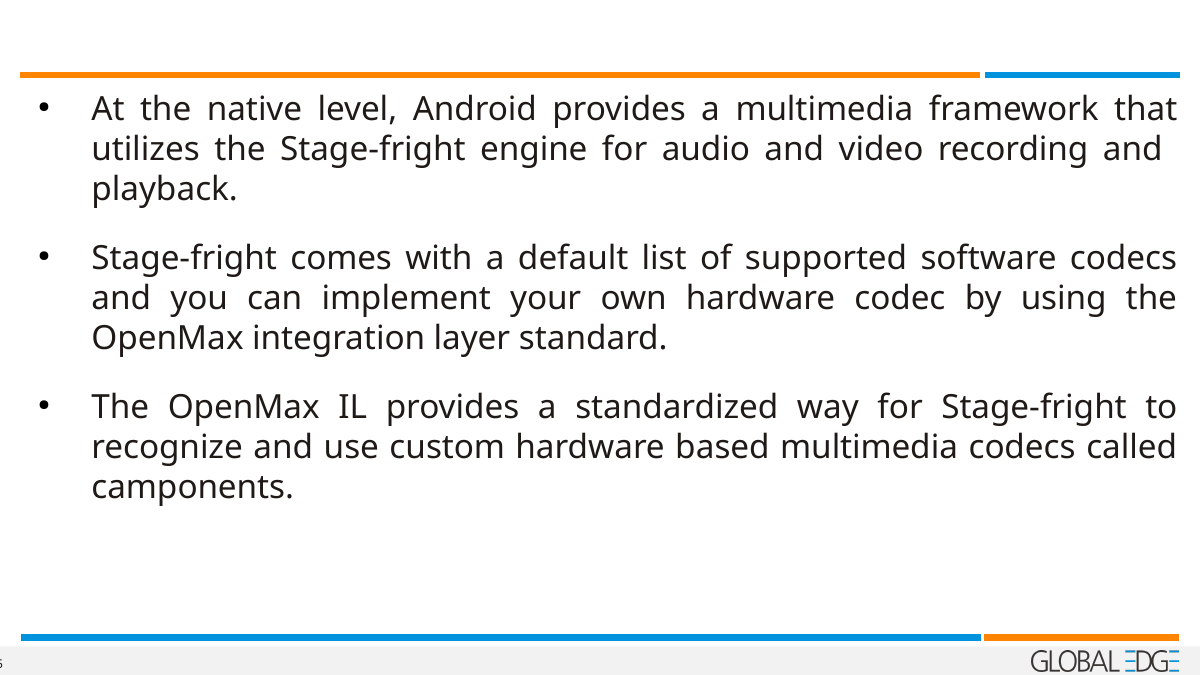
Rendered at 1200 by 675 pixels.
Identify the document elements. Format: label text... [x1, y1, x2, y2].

list At the native level, Android provides a multimedia framework that utilizes the Stage-fright engine for audio and video recording and playback. Stage-fright comes with a default list of supported software codecs and you can implement your own hardware codec by using the OpenMax integration layer standard. The OpenMax IL provides a standardized way for Stage-fright to recognize and use custom hardware based multimedia codecs called camponents. [20, 87, 1179, 628]
picture [1031, 650, 1179, 672]
